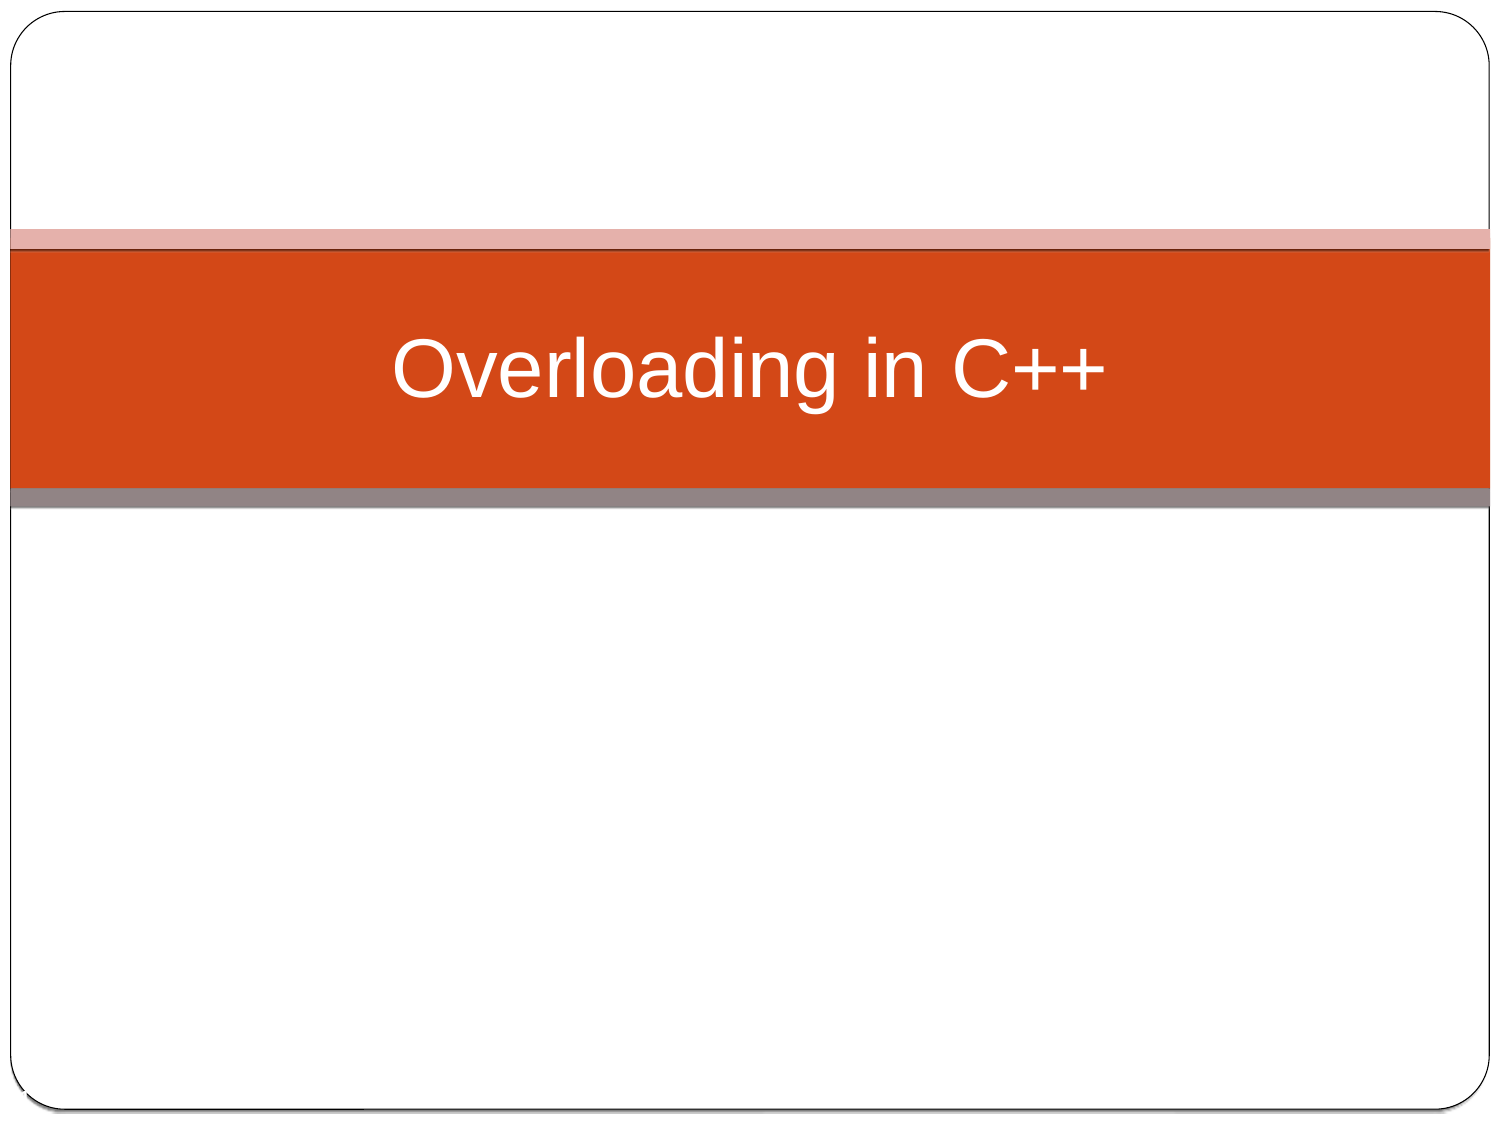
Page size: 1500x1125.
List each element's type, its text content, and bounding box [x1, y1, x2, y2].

slide_number <number> [0, 1074, 50, 1125]
title Overloading in C++ [75, 247, 1425, 489]
